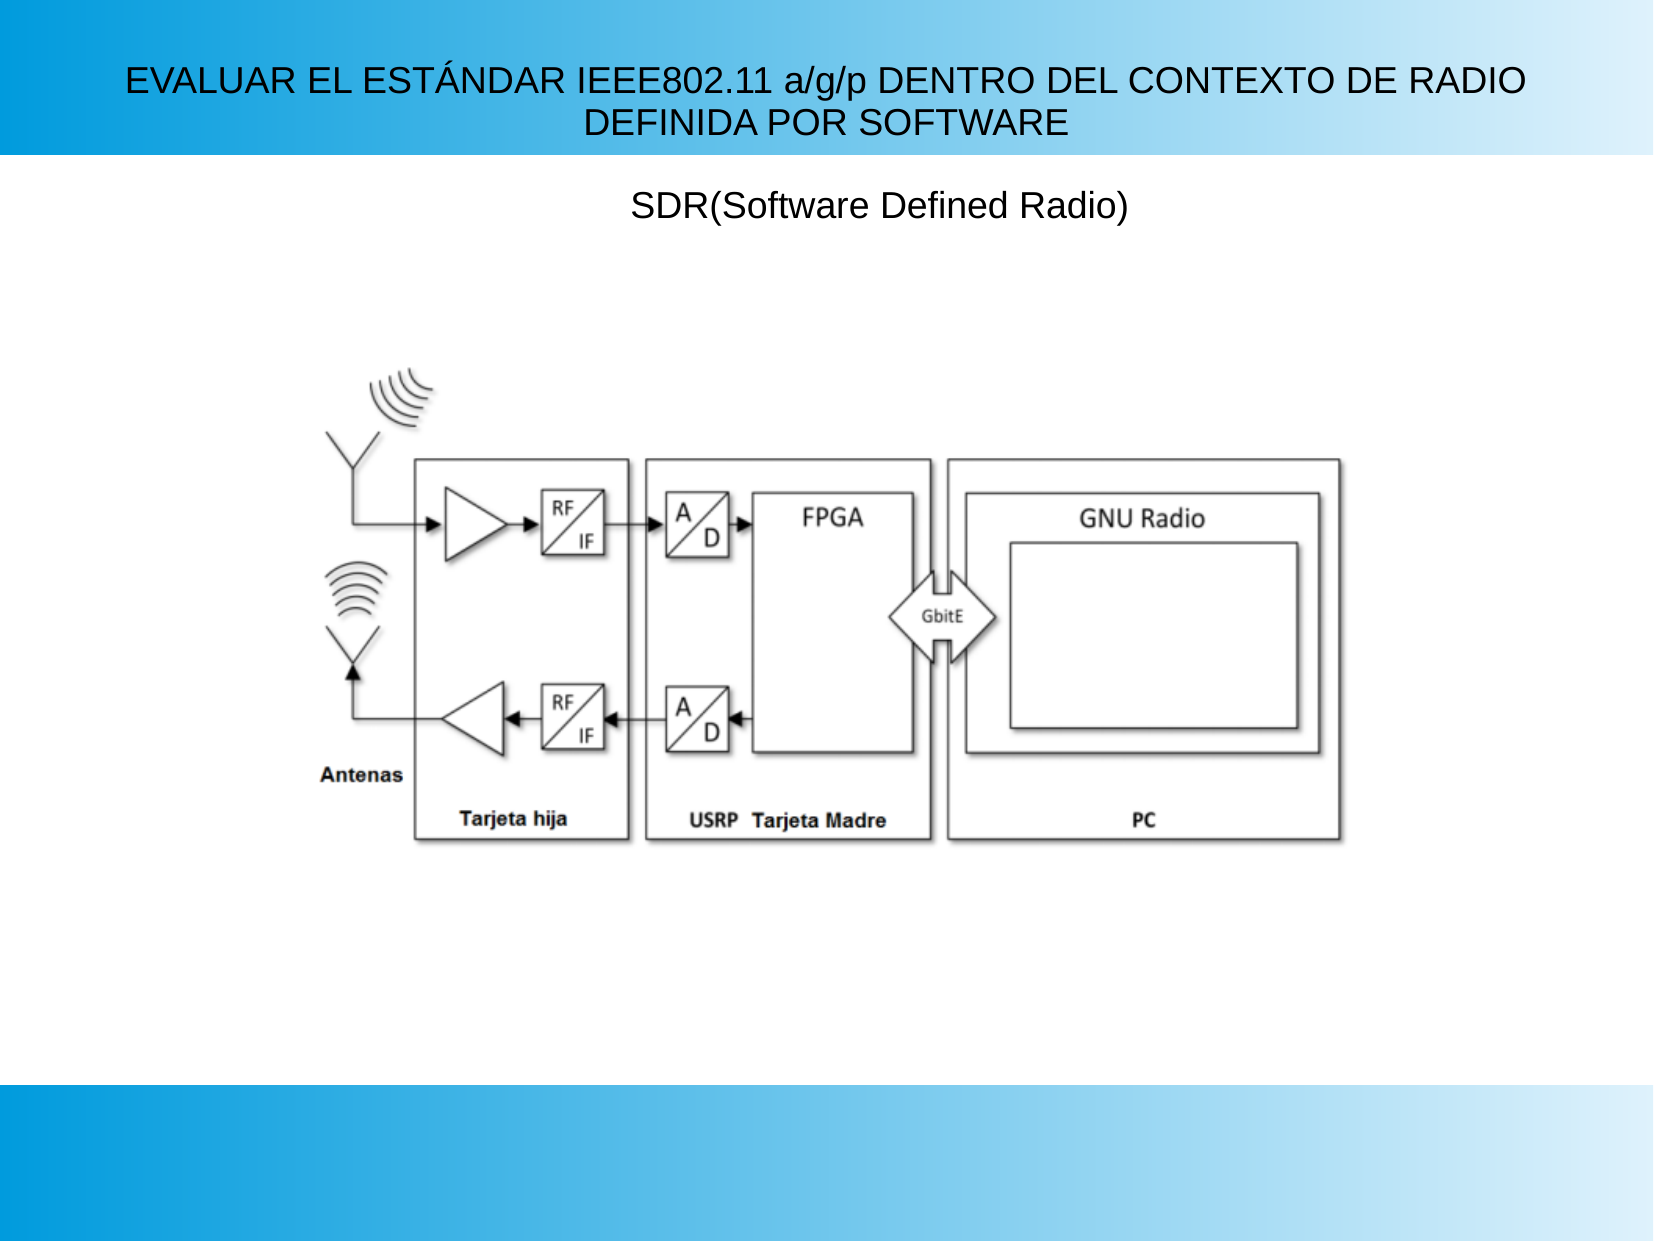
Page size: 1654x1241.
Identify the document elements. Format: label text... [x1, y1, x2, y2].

picture [281, 360, 1390, 895]
title EVALUAR EL ESTÁNDAR IEEE802.11 a/g/p DENTRO DEL CONTEXTO DE RADIO DEFINIDA POR SOFTWARE [82, 49, 1571, 154]
text_box SDR(Software Defined Radio) [496, 177, 1264, 234]
